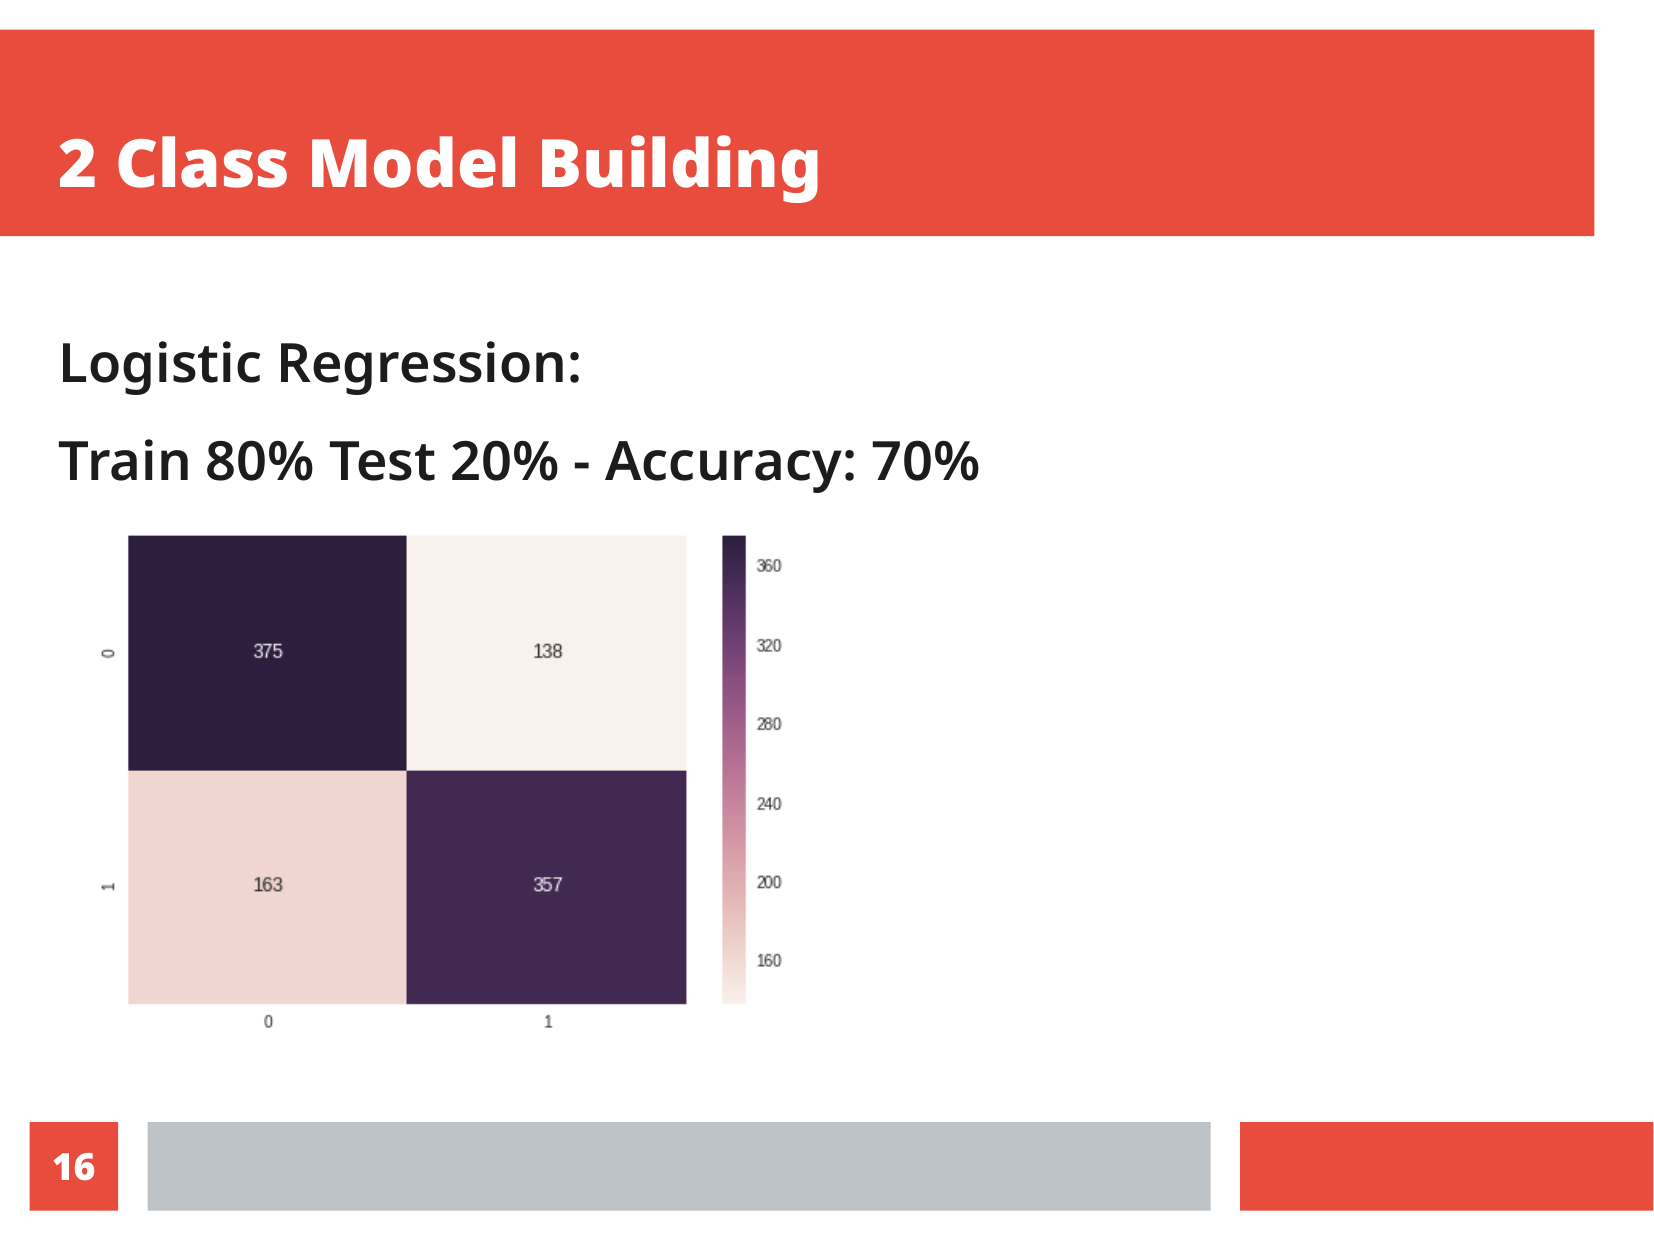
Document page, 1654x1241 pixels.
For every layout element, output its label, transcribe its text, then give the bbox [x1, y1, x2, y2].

picture [91, 525, 793, 1042]
list Logistic Regression: Train 80% Test 20% - Accuracy: 70% [59, 324, 1565, 1093]
title 2 Class Model Building [59, 59, 1595, 207]
